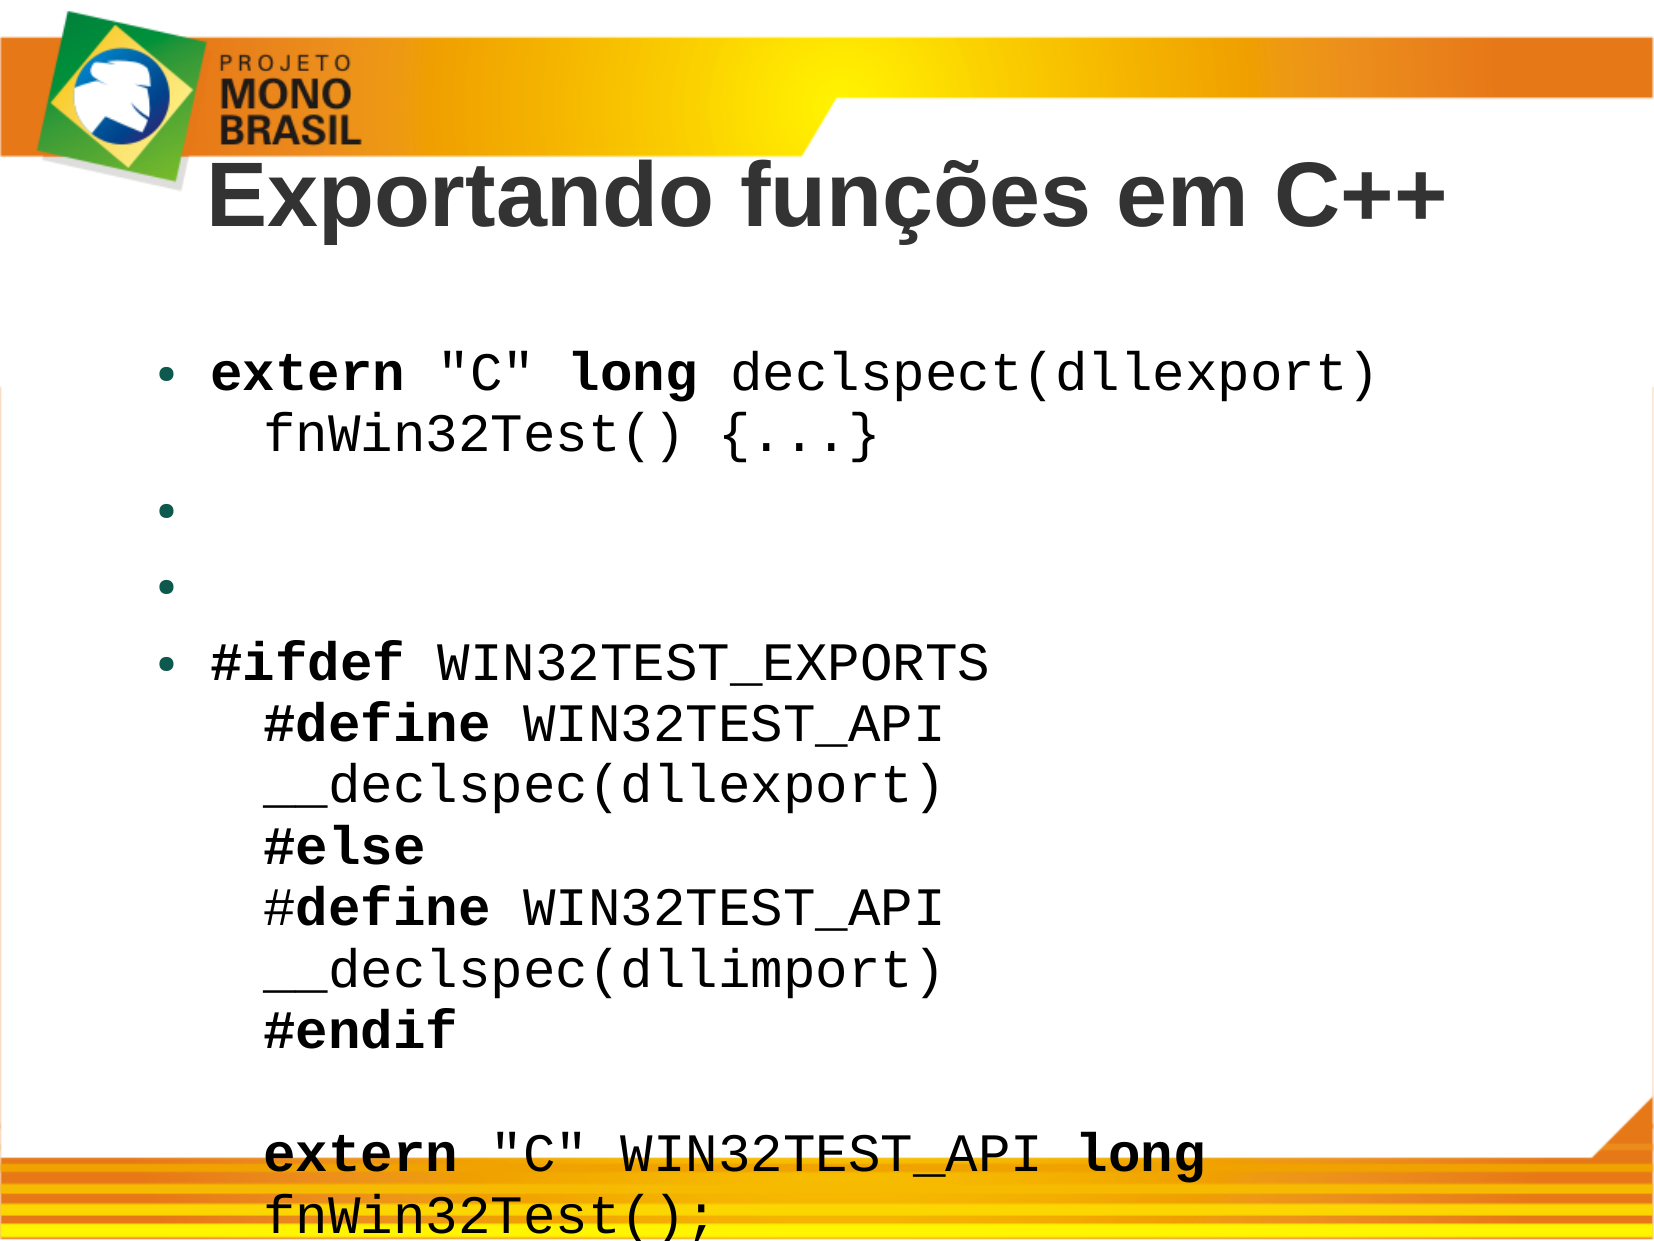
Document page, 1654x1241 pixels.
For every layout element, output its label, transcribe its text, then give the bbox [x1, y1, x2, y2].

picture [0, 0, 1654, 1241]
title Exportando funções em C++ [121, 91, 1534, 299]
list extern "C" long declspect(dllexport) fnWin32Test() {...} #ifdef WIN32TEST_EXPORTS #define WIN32TEST_API __declspec(dllexport) #else #define WIN32TEST_API __declspec(dllimport) #endif extern "C" WIN32TEST_API long fnWin32Test(); [121, 344, 1595, 1127]
